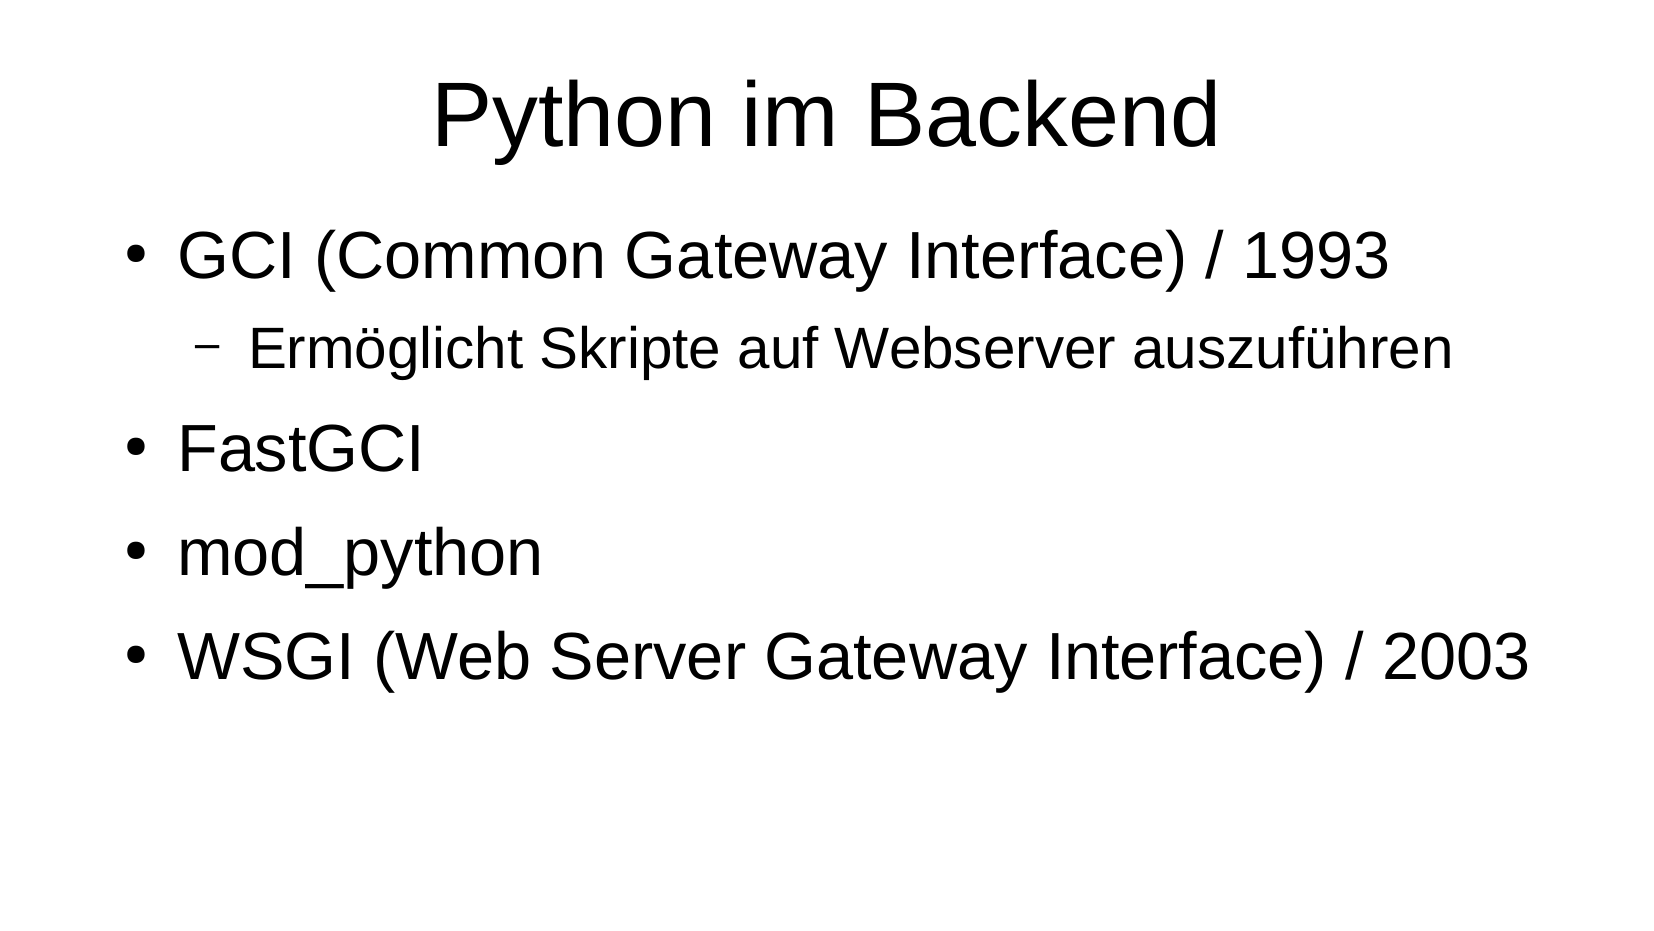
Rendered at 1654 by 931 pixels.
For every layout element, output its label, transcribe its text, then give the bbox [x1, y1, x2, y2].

title Python im Backend [82, 37, 1571, 193]
list GCI (Common Gateway Interface) / 1993 Ermöglicht Skripte auf Webserver auszuführen FastGCI mod_python WSGI (Web Server Gateway Interface) / 2003 [106, 217, 1595, 758]
